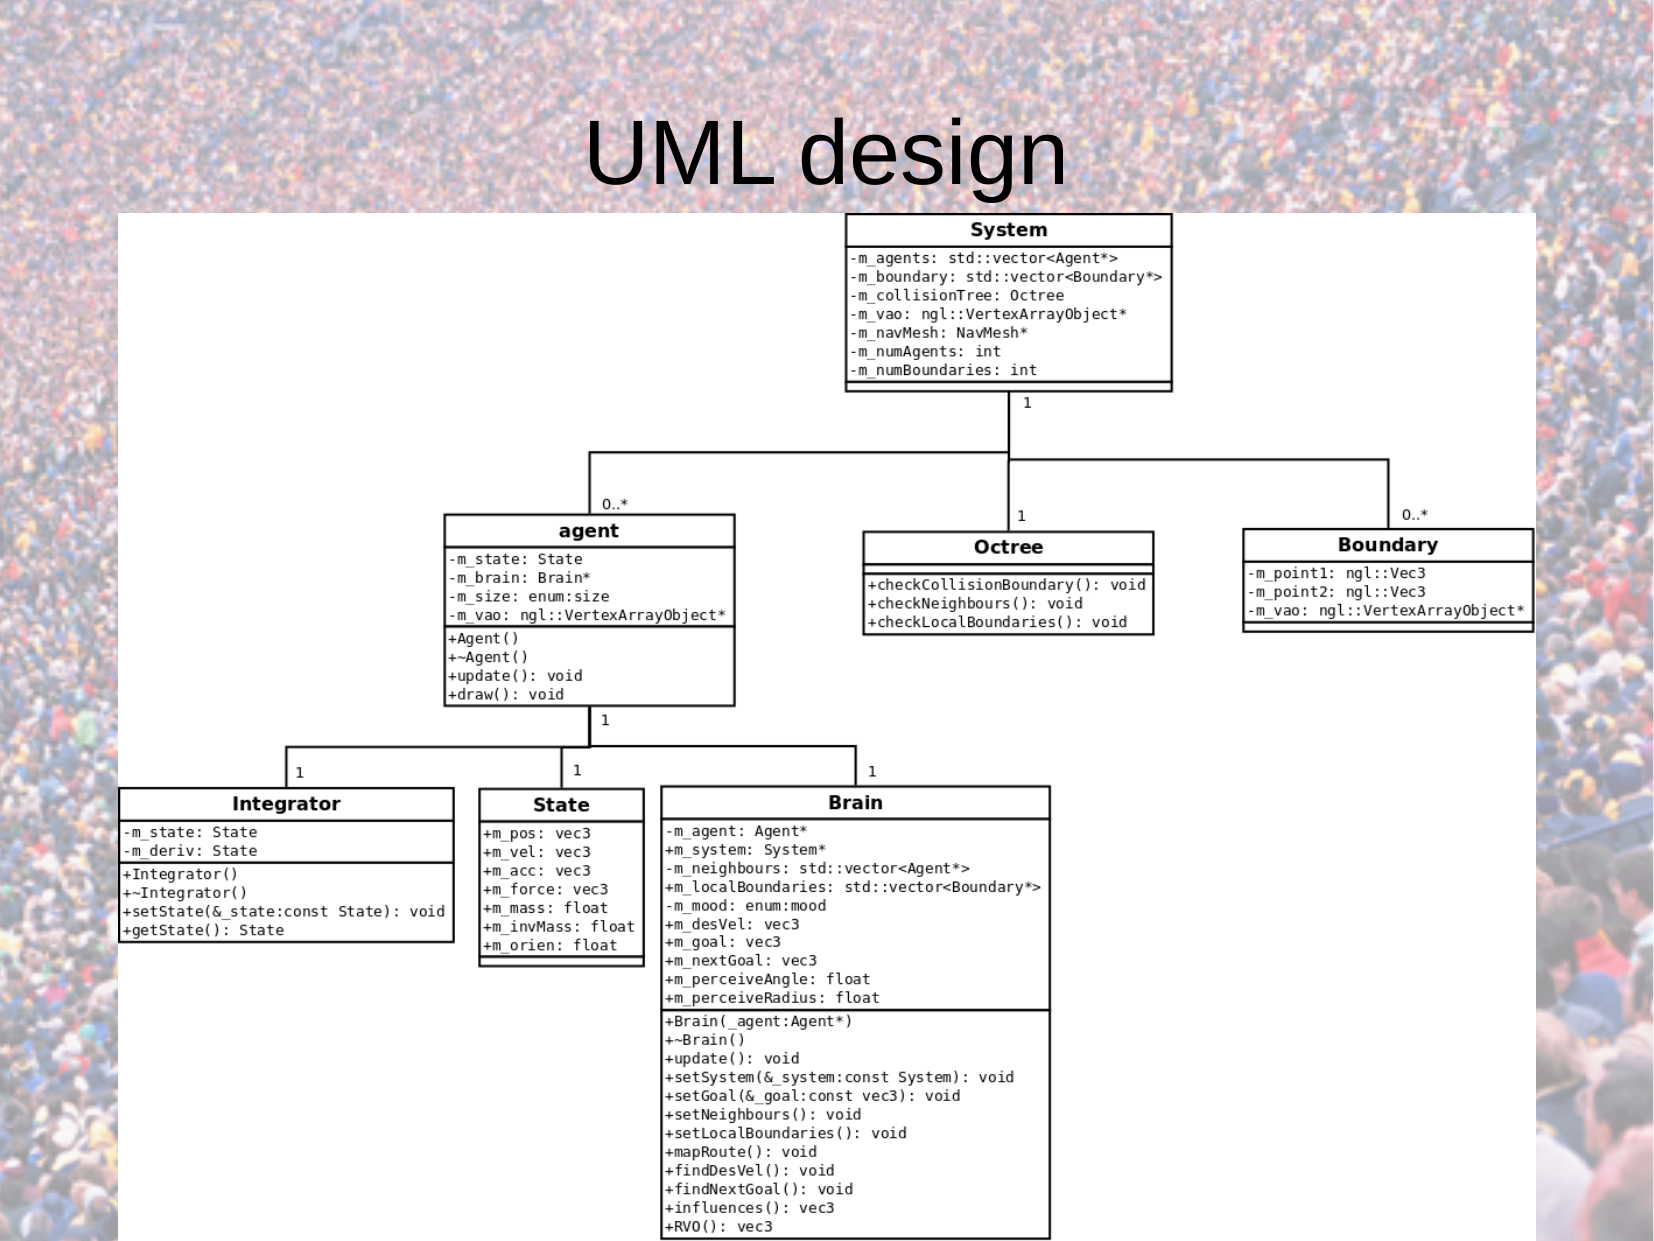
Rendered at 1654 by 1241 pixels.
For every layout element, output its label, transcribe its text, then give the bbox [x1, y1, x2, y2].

picture [0, 0, 1654, 1241]
title UML design [82, 49, 1571, 257]
